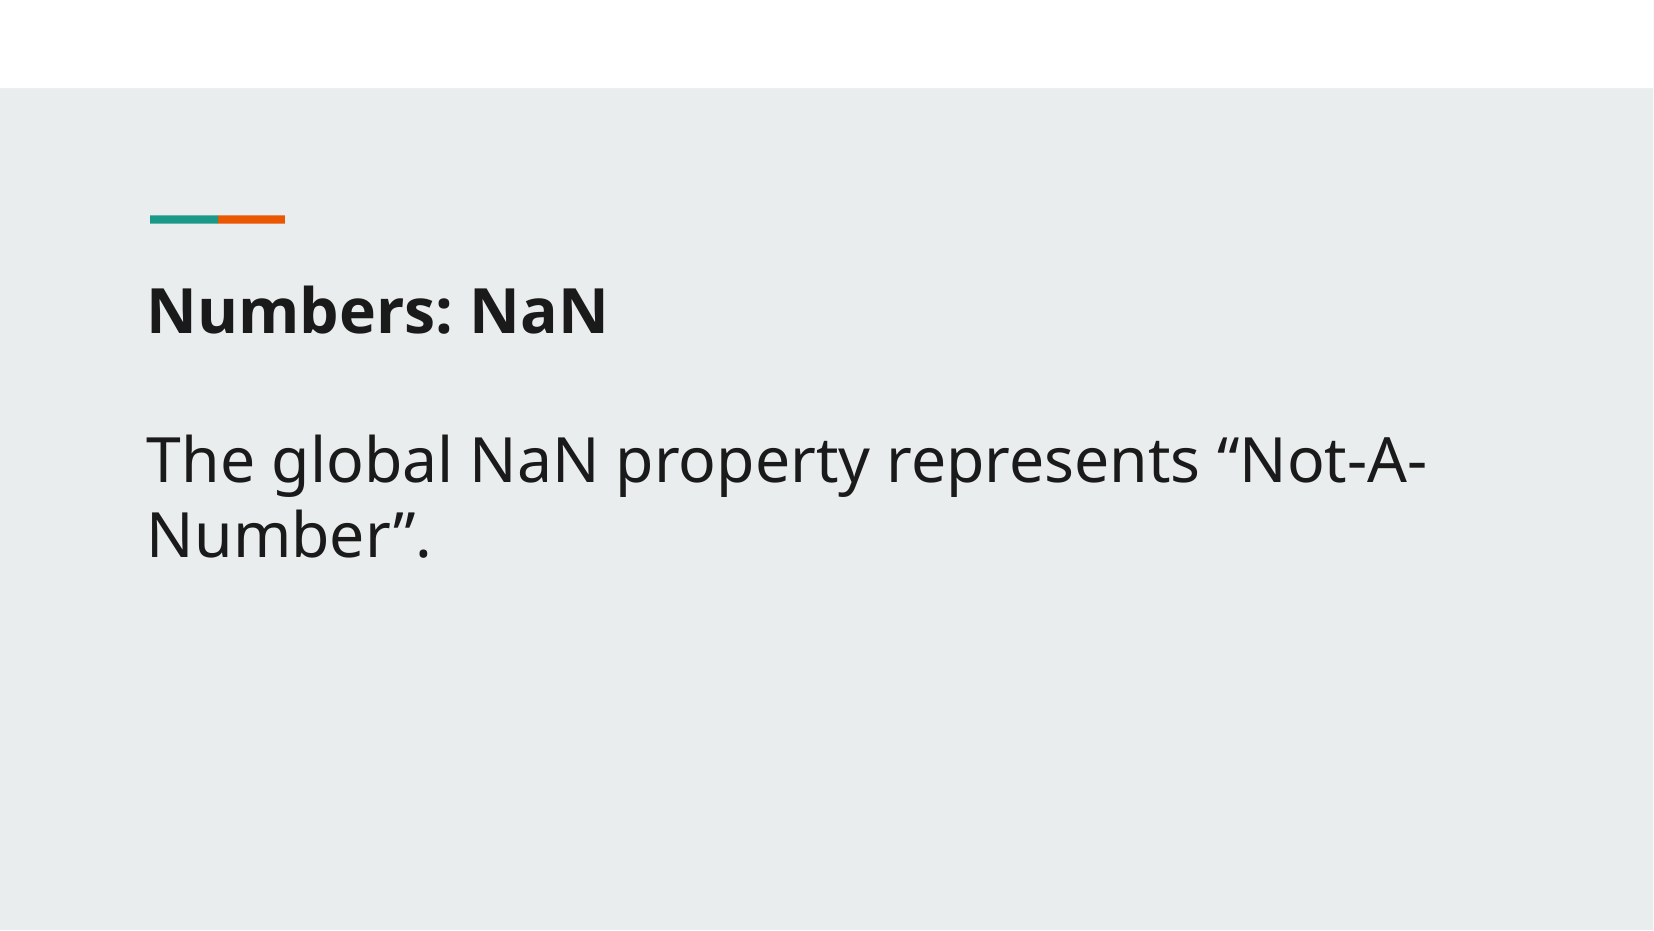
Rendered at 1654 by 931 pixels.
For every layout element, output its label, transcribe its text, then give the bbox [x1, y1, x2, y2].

title Numbers: NaN The global NaN property represents “Not-A-Number”. [131, 255, 1523, 871]
